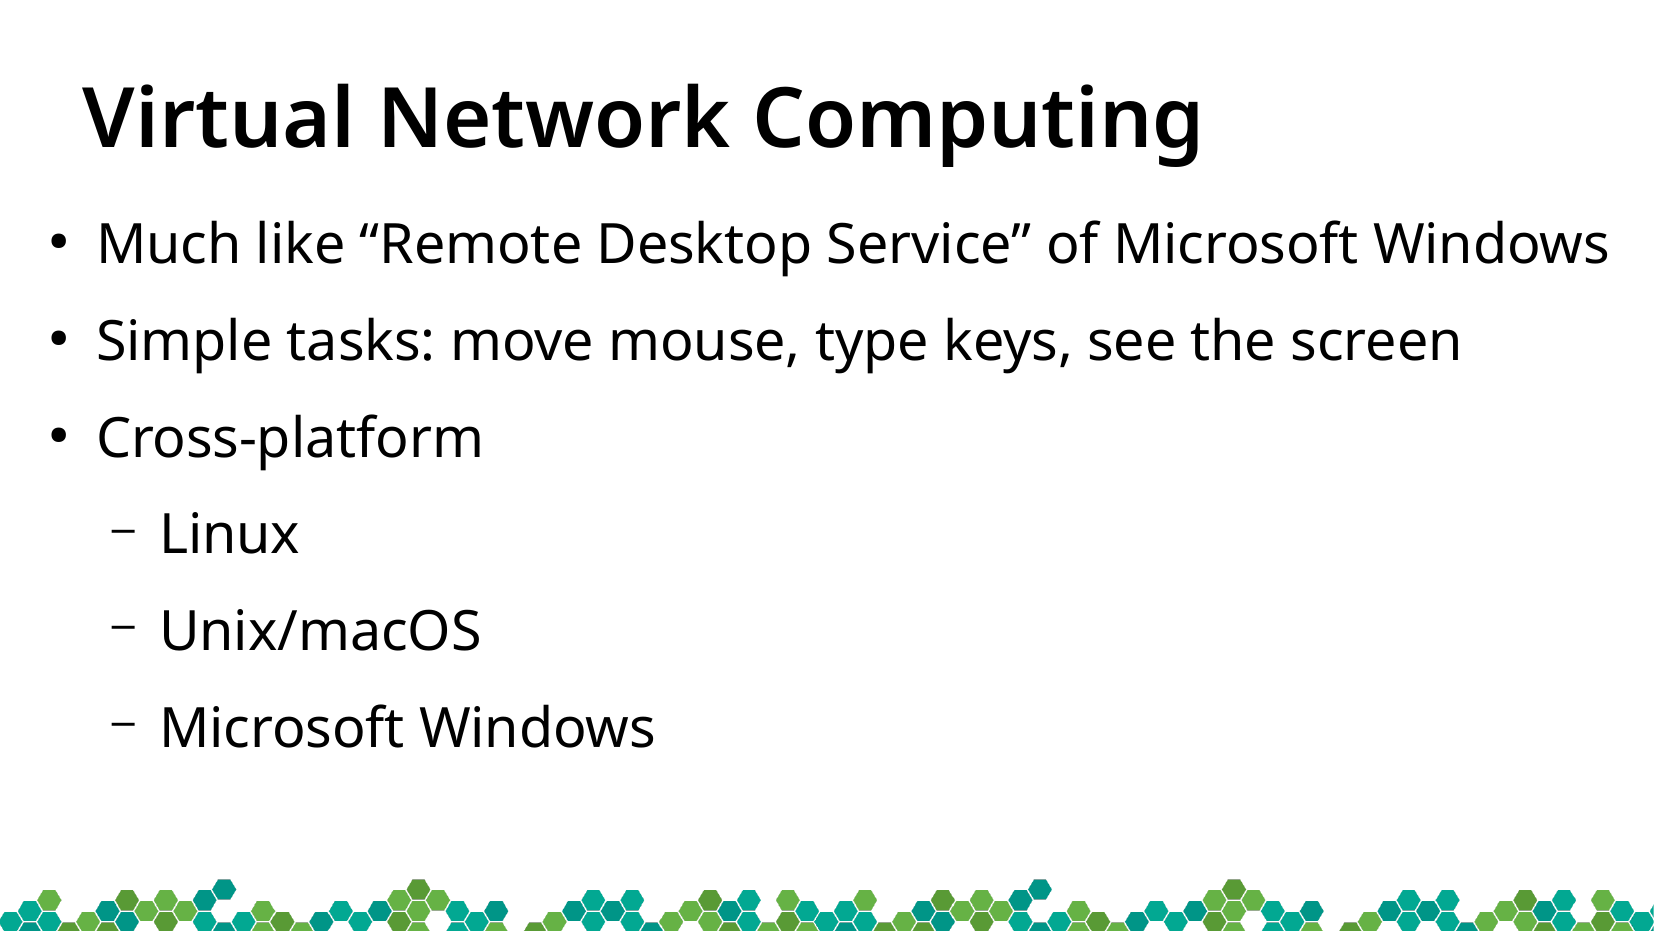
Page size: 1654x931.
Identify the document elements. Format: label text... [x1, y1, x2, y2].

title Virtual Network Computing [82, 37, 1571, 193]
picture [0, 871, 1654, 931]
list Much like “Remote Desktop Service” of Microsoft Windows Simple tasks: move mouse, type keys, see the screen Cross-platform Linux Unix/macOS Microsoft Windows [33, 204, 1623, 842]
